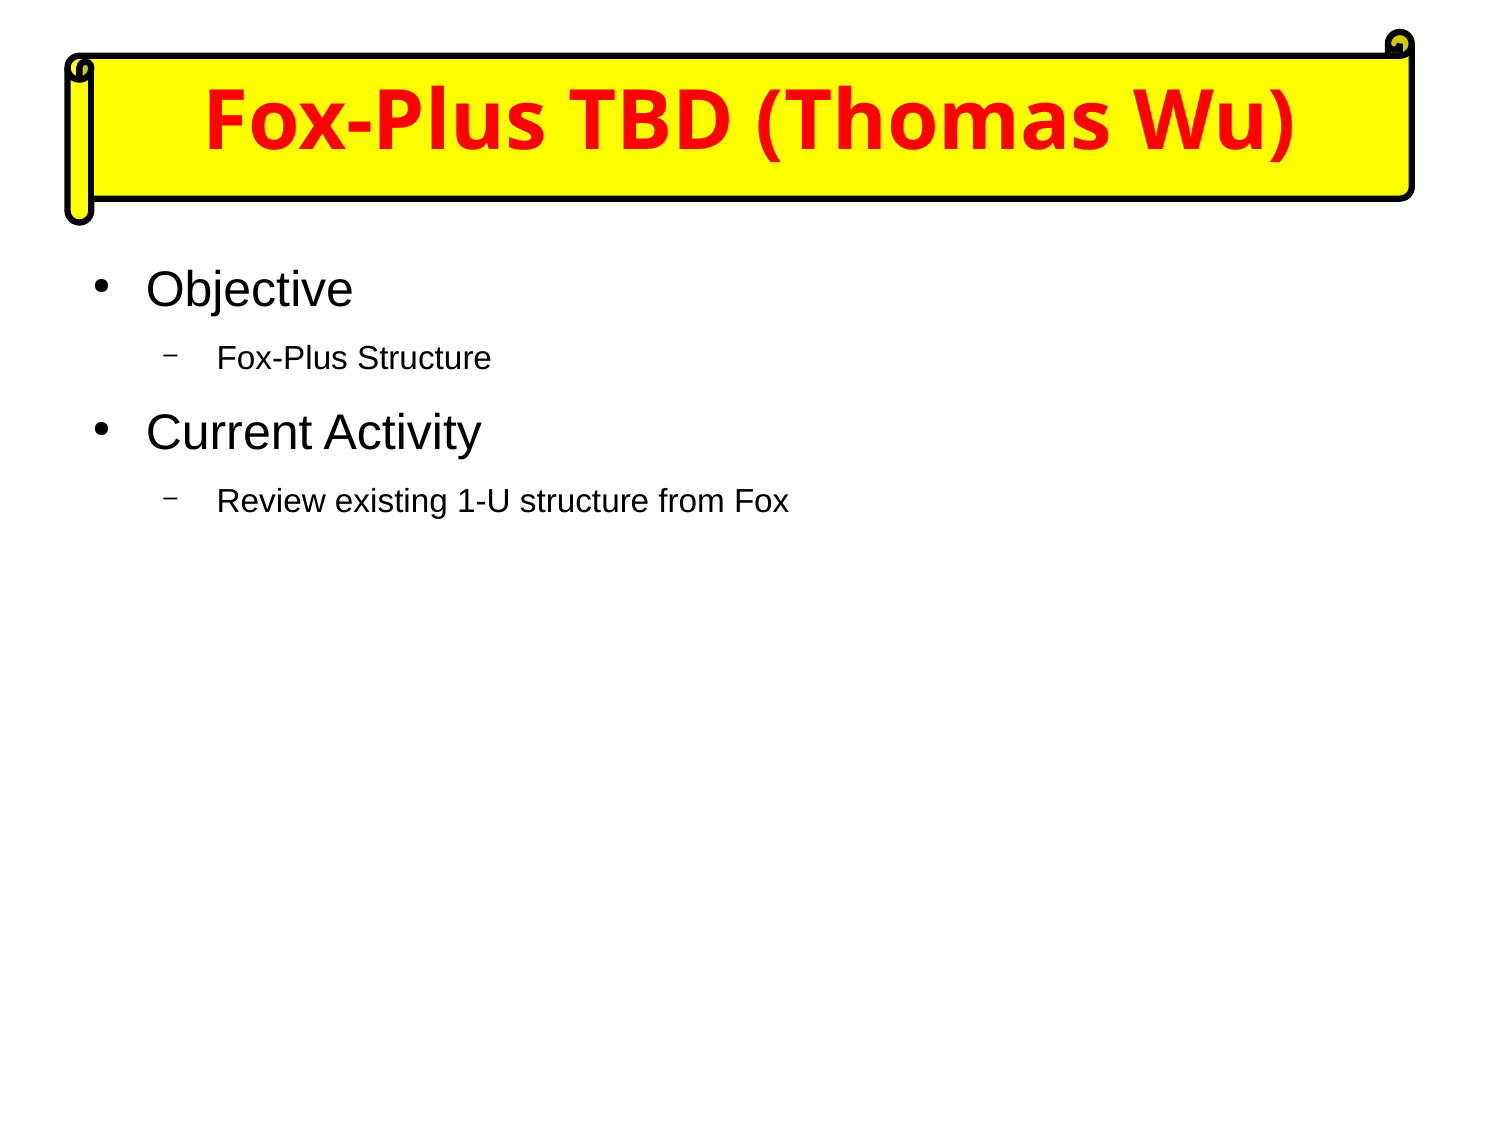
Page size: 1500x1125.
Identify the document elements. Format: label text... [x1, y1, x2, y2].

text_box [72, 31, 1412, 58]
list Objective Fox-Plus Structure Current Activity Review existing 1-U structure from Fox [75, 263, 1425, 916]
text_box [67, 174, 1412, 223]
text_box Fox-Plus TBD (Thomas Wu) [0, 58, 1500, 174]
